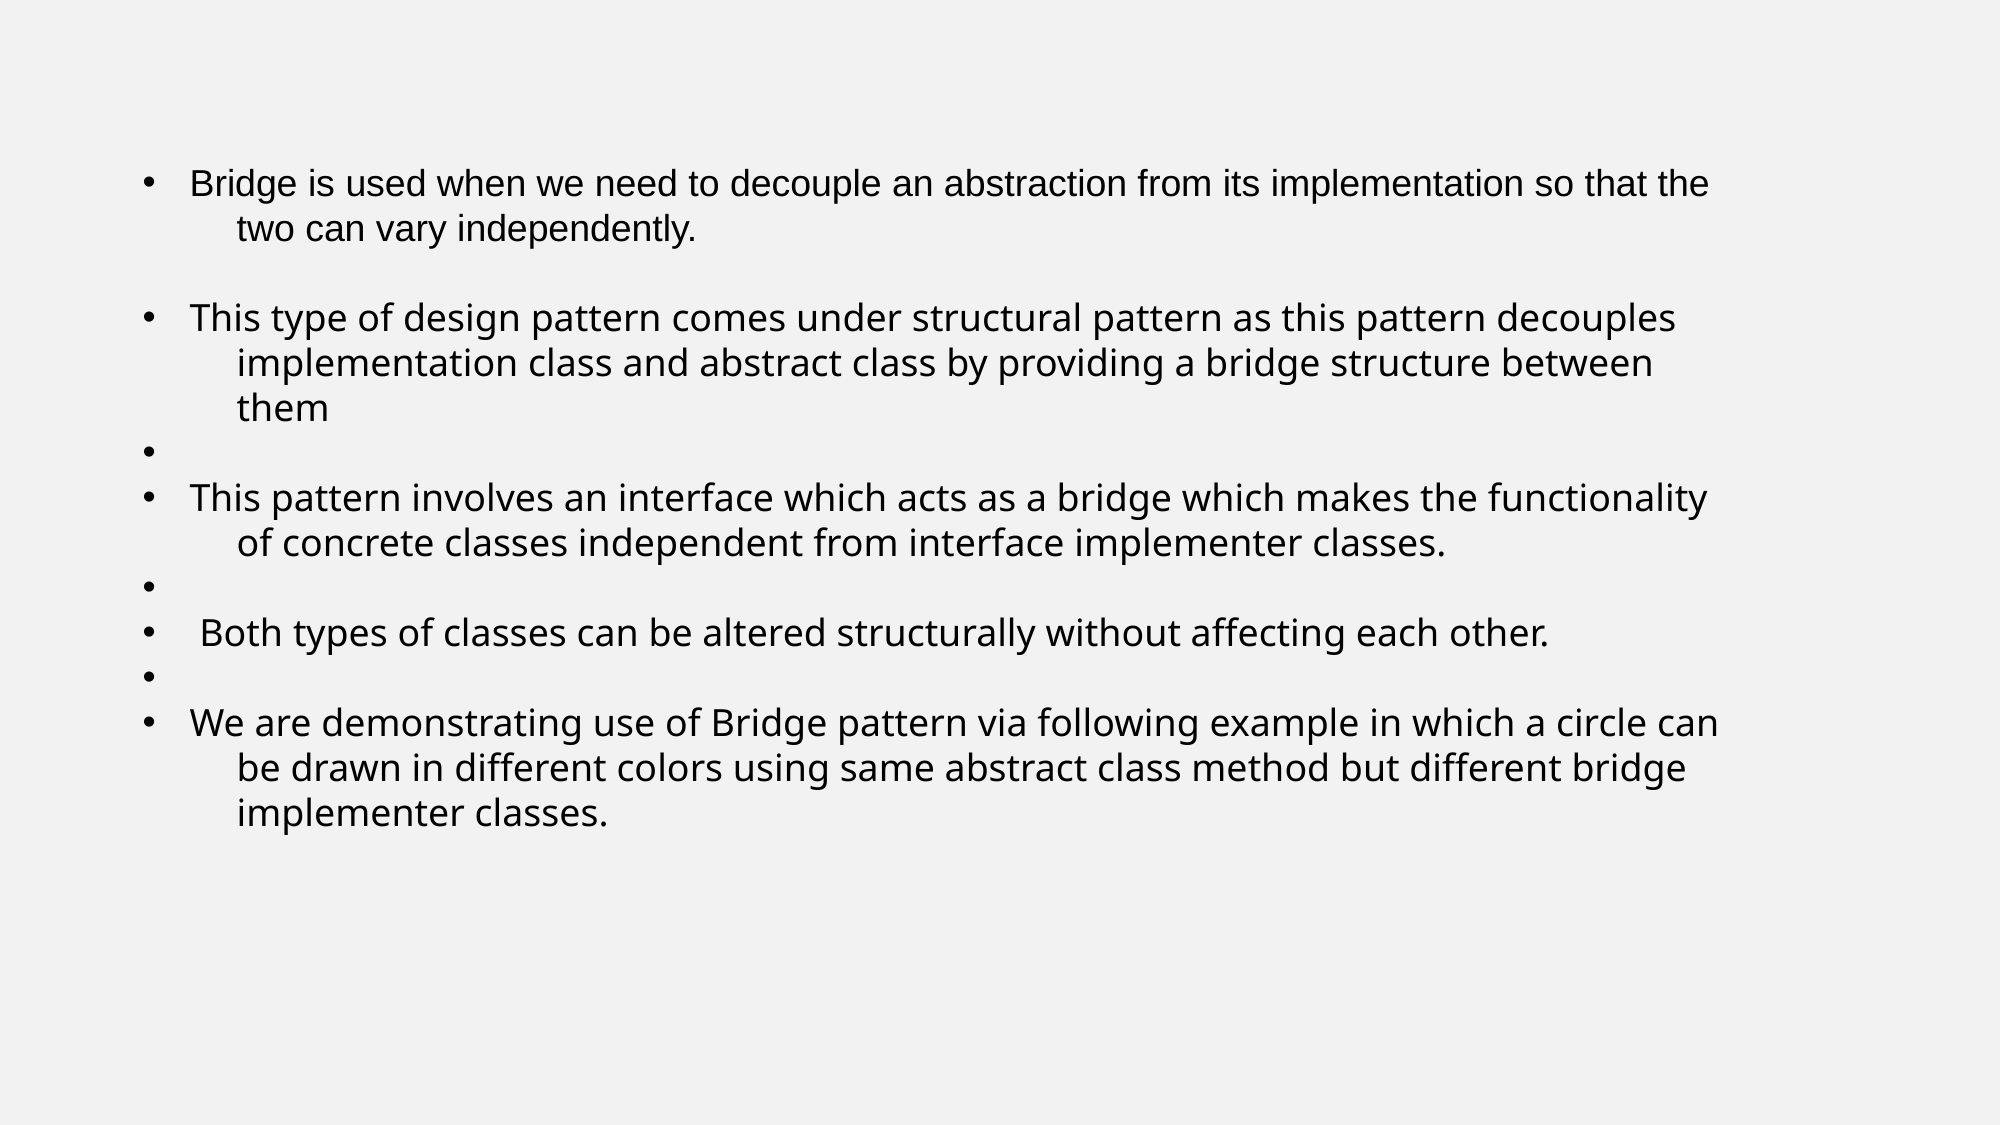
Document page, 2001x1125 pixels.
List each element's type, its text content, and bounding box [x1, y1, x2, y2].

text_box Bridge is used when we need to decouple an abstraction from its implementation so that the two can vary independently. This type of design pattern comes under structural pattern as this pattern decouples implementation class and abstract class by providing a bridge structure between them This pattern involves an interface which acts as a bridge which makes the functionality of concrete classes independent from interface implementer classes. Both types of classes can be altered structurally without affecting each other. We are demonstrating use of Bridge pattern via following example in which a circle can be drawn in different colors using same abstract class method but different bridge implementer classes. [128, 152, 1759, 842]
